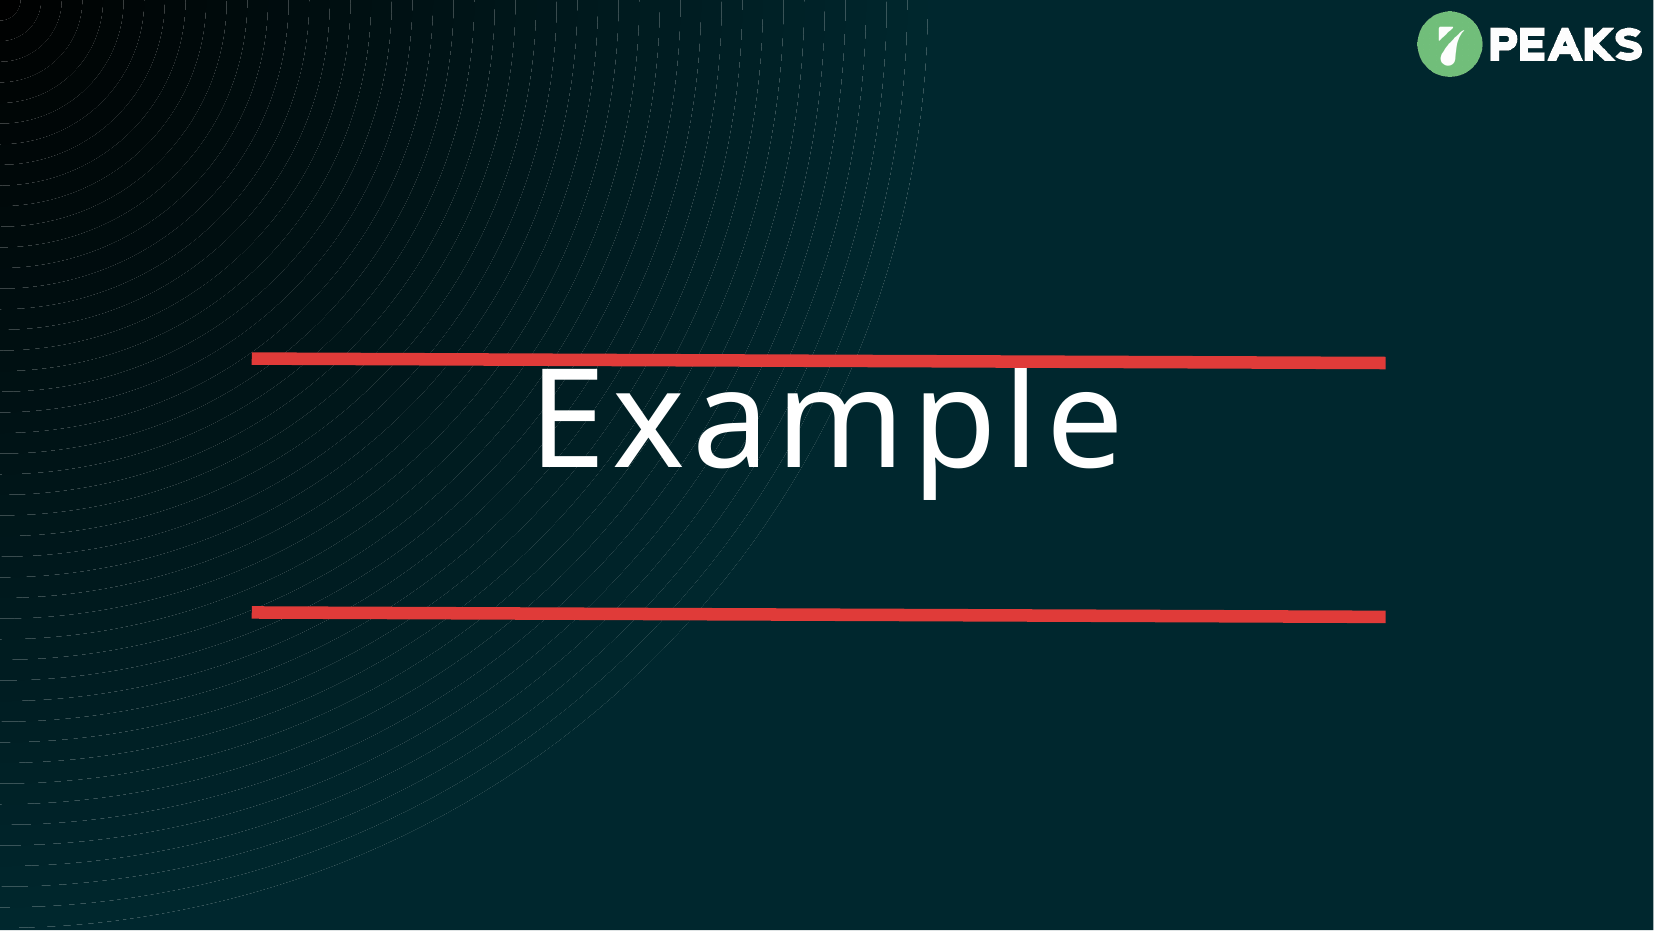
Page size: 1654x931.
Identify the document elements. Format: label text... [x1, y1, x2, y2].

text_box Example [244, 313, 1410, 601]
picture [1417, 11, 1642, 77]
